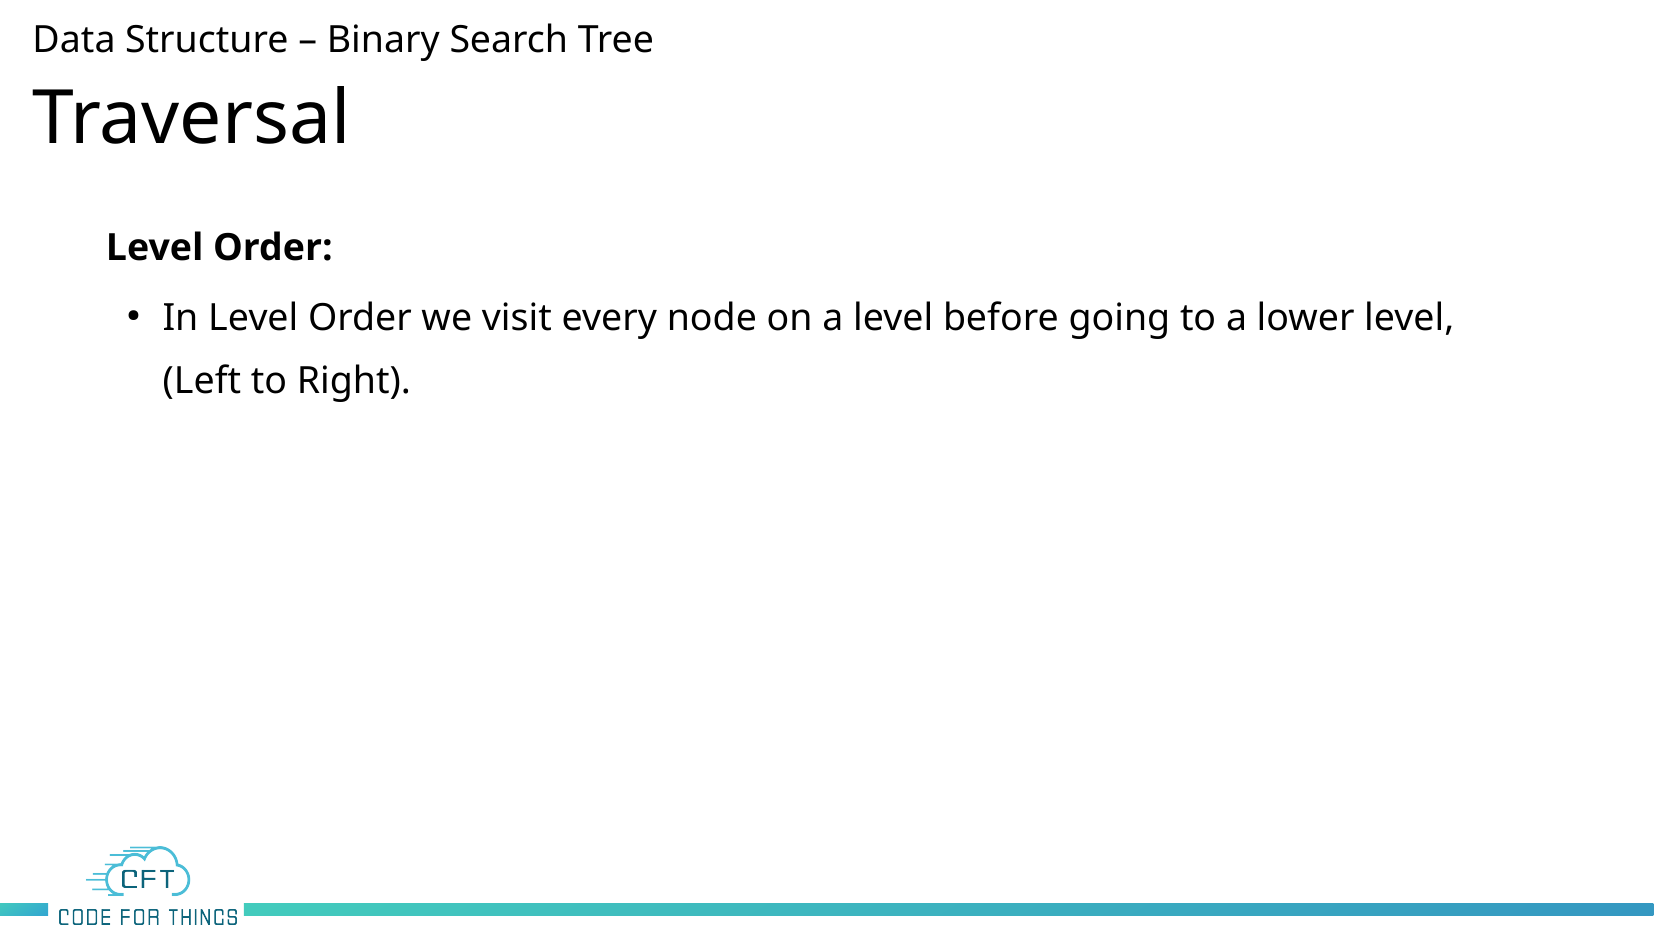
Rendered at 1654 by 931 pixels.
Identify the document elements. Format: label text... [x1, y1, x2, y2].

text_box Level Order: [91, 212, 461, 271]
text_box In Level Order we visit every node on a level before going to a lower level, (Left to Right). [112, 283, 1619, 402]
picture [59, 846, 237, 925]
title Data Structure – Binary Search Tree Traversal [32, 12, 1184, 166]
